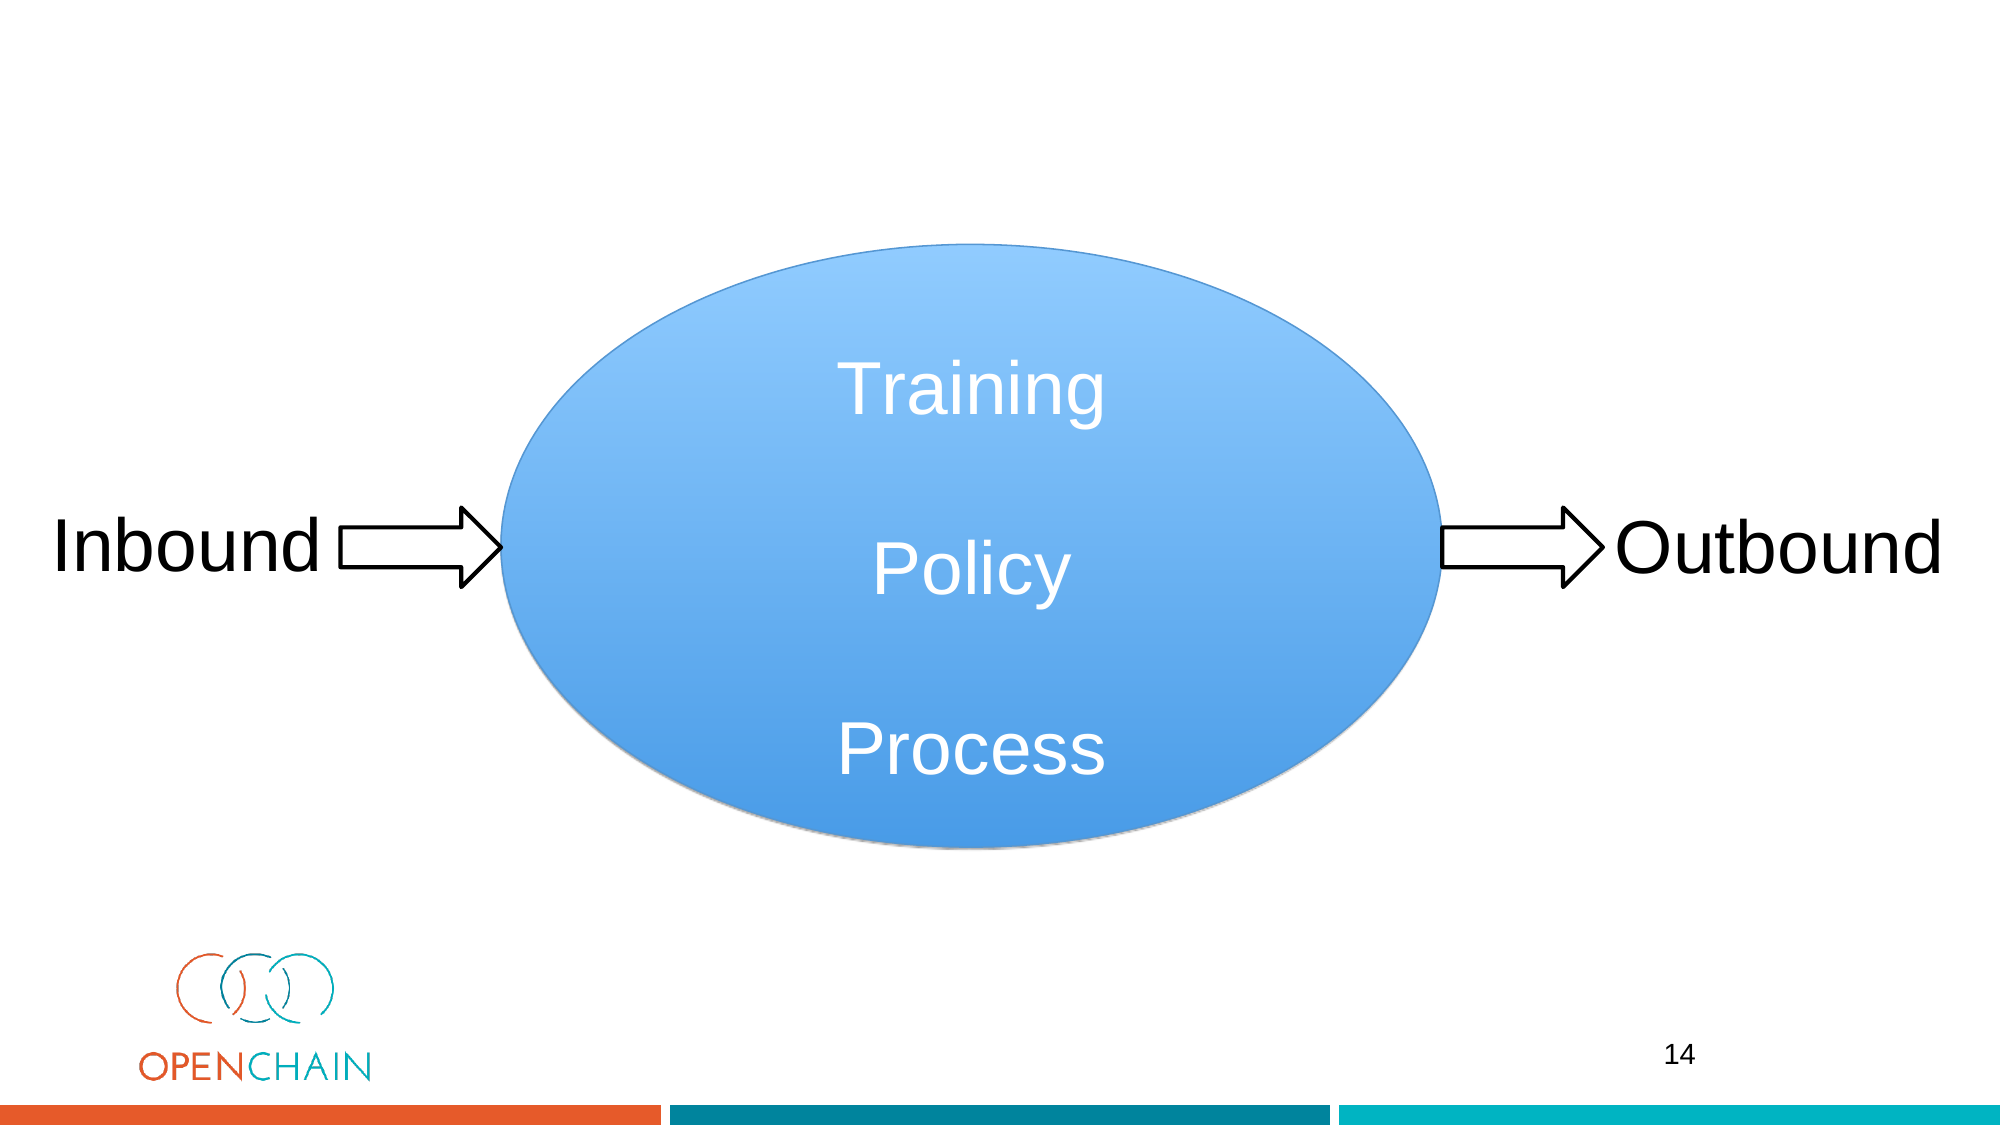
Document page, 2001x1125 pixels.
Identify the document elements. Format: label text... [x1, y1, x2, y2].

text_box Inbound [36, 488, 341, 595]
text_box Training Policy Process [501, 244, 1442, 848]
text_box [1442, 507, 1603, 588]
text_box [340, 507, 502, 588]
text_box Outbound [1600, 491, 1963, 598]
text_box 24 [1648, 1022, 1863, 1083]
